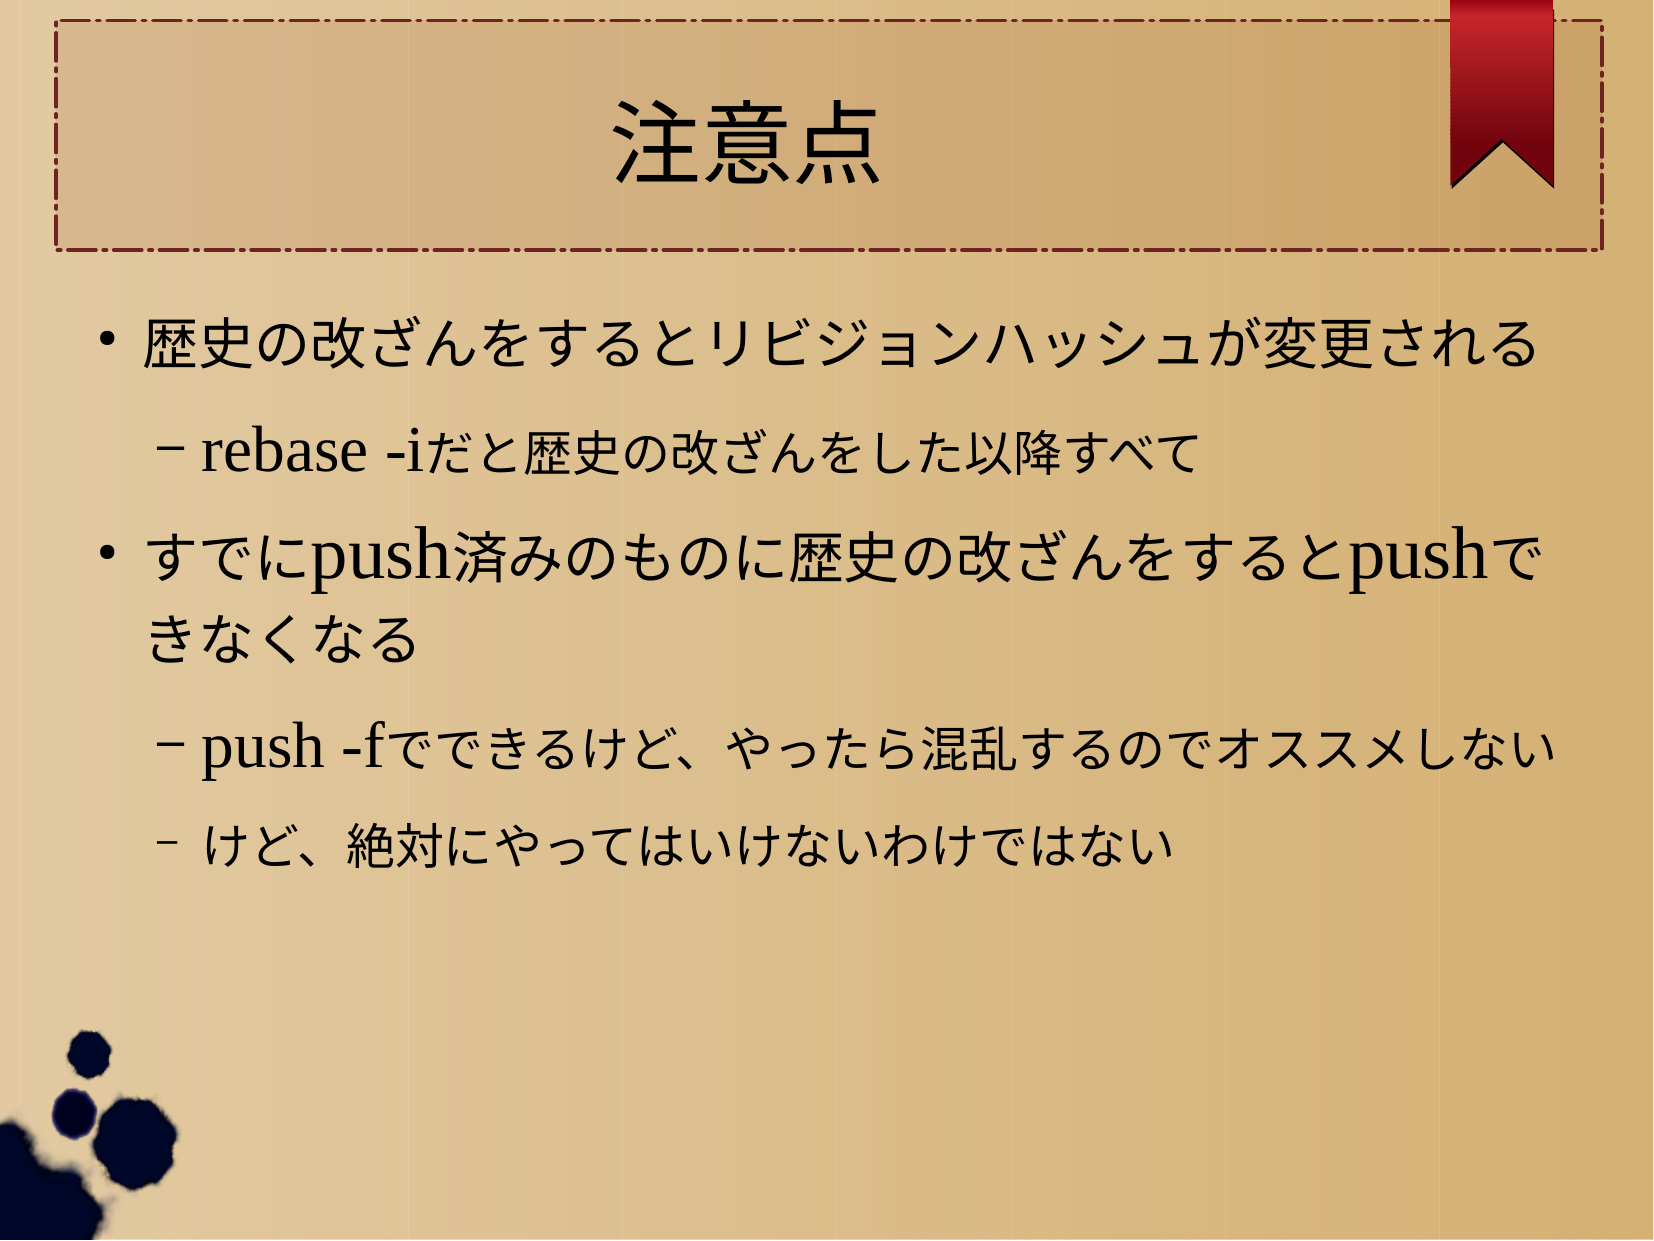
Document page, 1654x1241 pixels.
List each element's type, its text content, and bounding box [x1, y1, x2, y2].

list 歴史の改ざんをするとリビジョンハッシュが変更される rebase -iだと歴史の改ざんをした以降すべて すでにpush済みのものに歴史の改ざんをするとpushできなくなる push -fでできるけど、やったら混乱するのでオススメしない けど、絶対にやってはいけないわけではない [82, 299, 1571, 1019]
title 注意点 [82, 47, 1412, 229]
